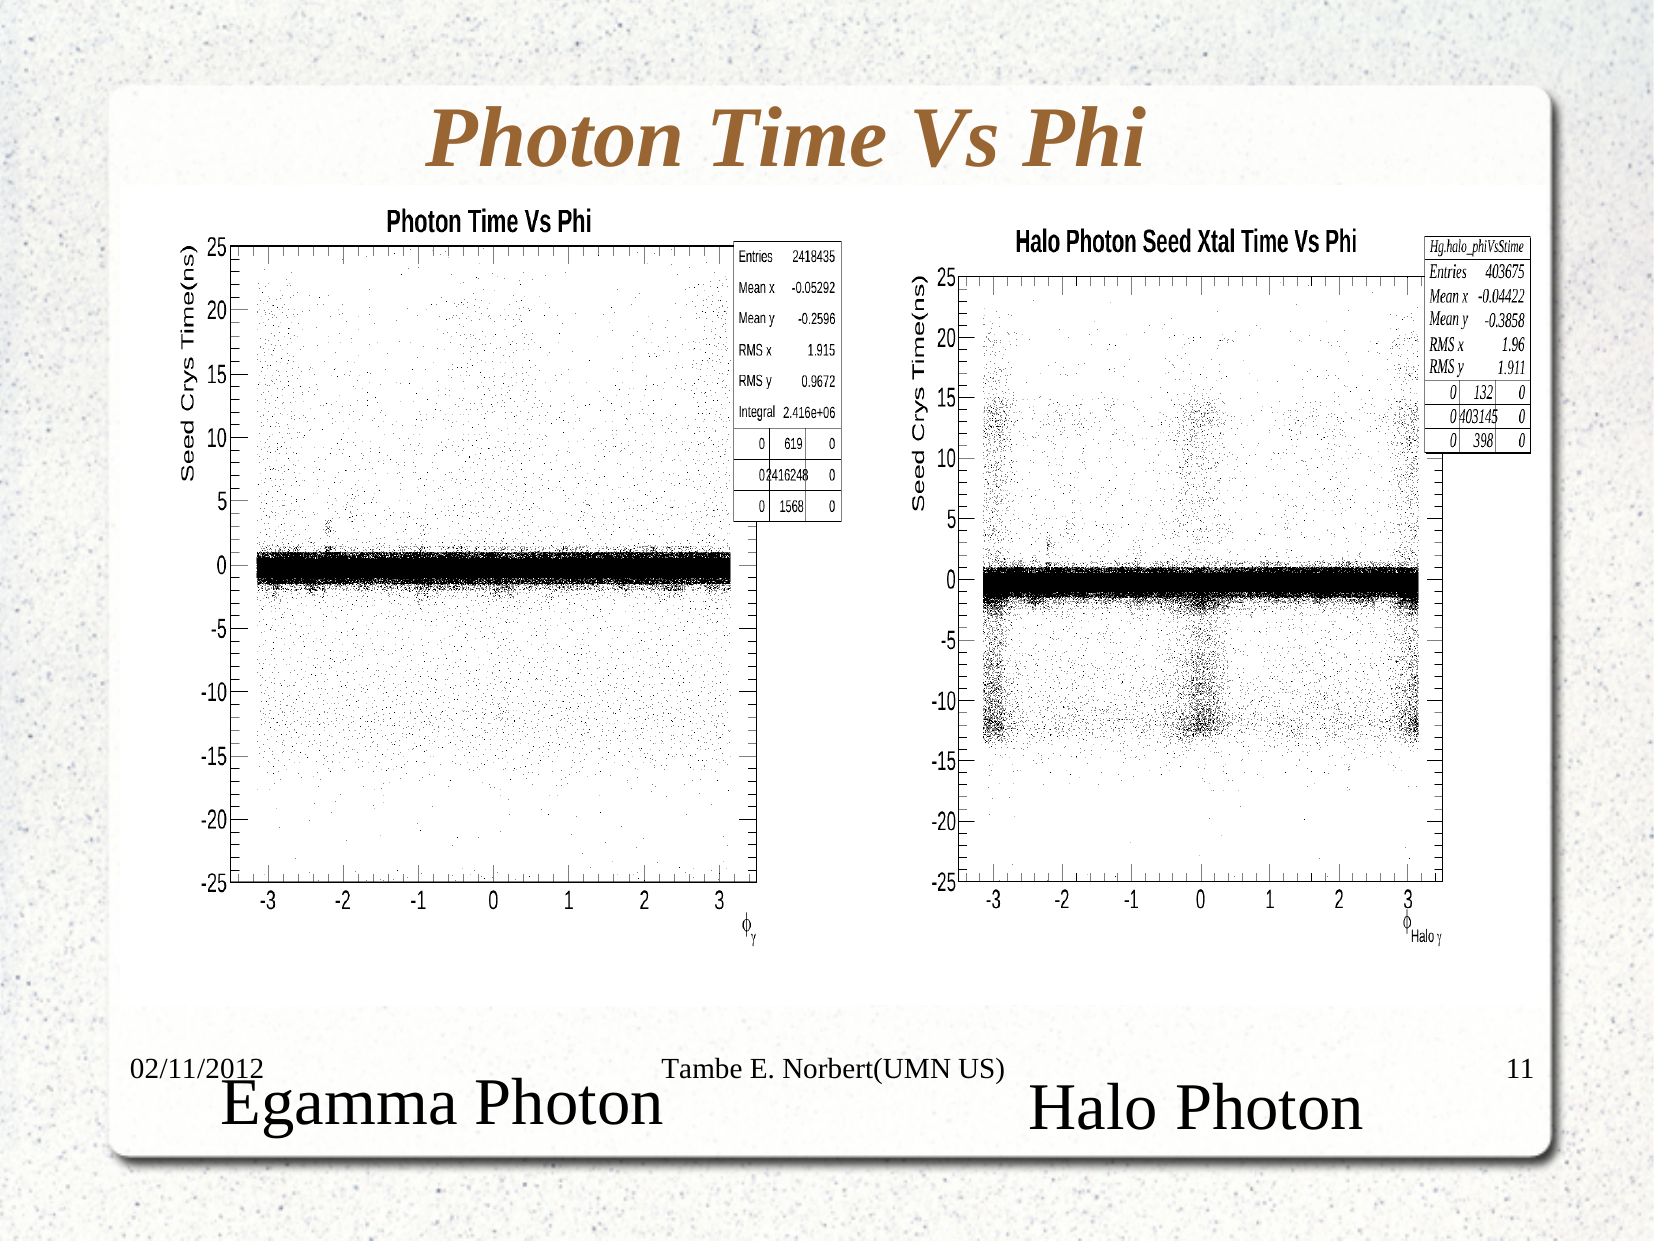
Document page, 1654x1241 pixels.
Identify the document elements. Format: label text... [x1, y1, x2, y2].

list Egamma Photon [150, 1065, 721, 1140]
list Halo Photon [957, 1070, 1423, 1145]
picture [0, 0, 1654, 1241]
title Photon Time Vs Phi [270, 90, 1261, 185]
